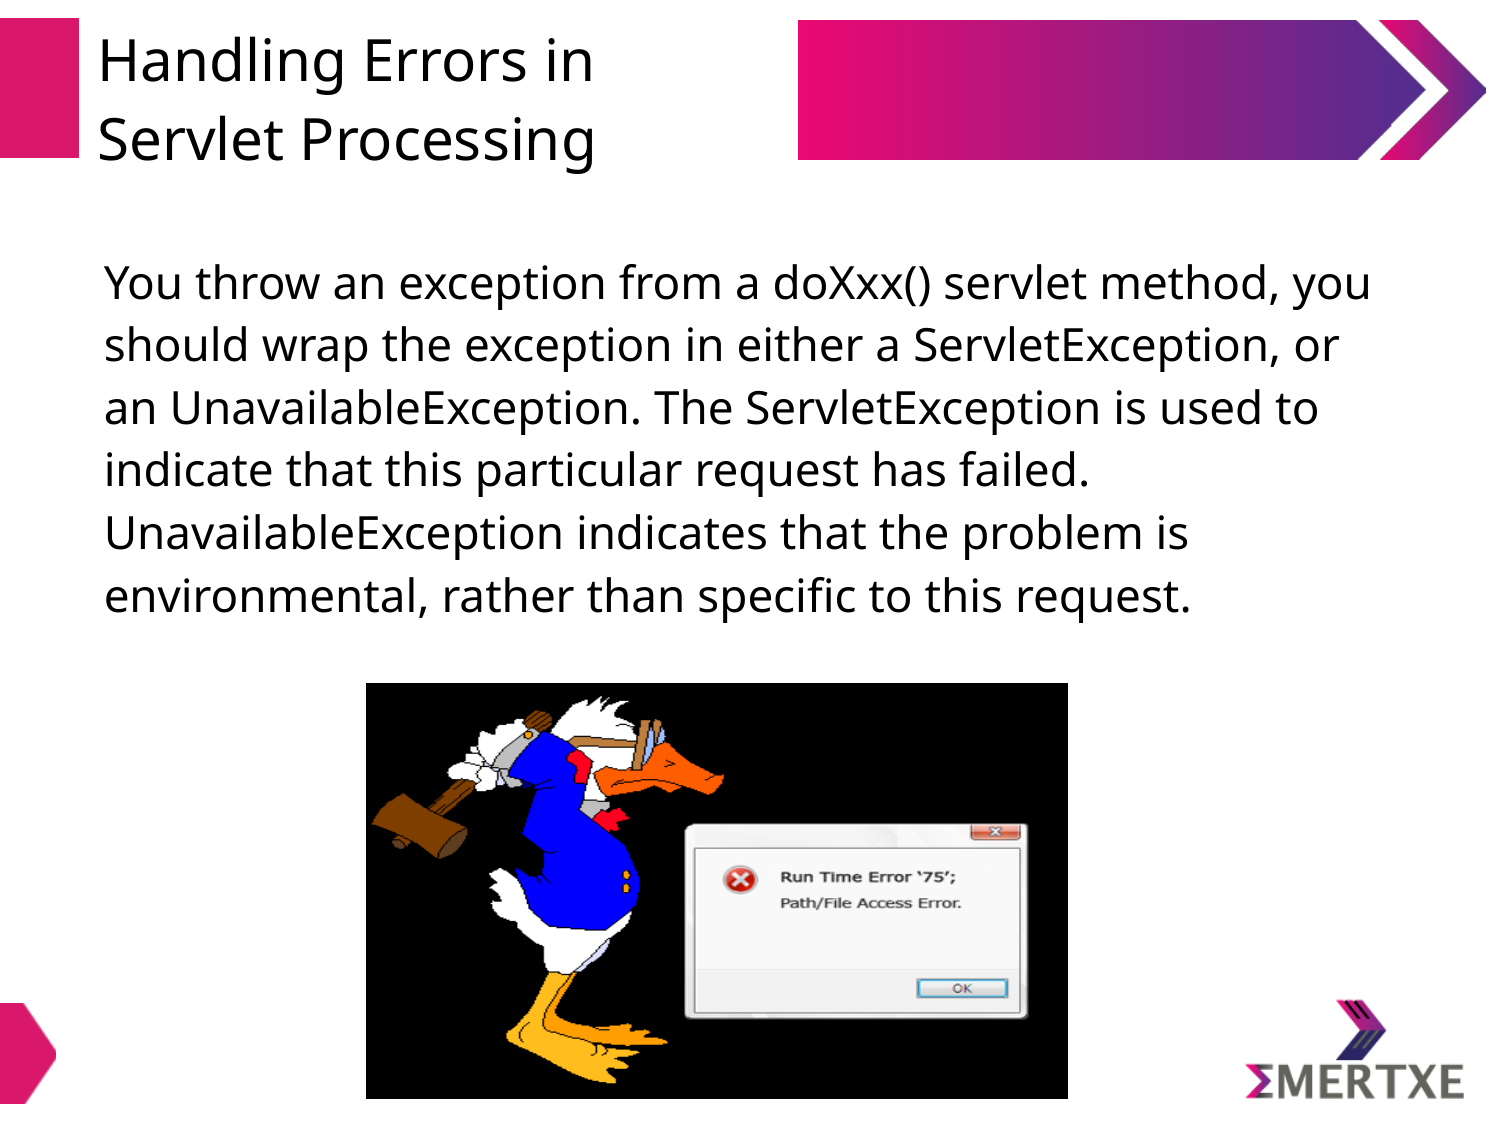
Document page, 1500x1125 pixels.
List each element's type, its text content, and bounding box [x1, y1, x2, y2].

picture [798, 20, 1486, 160]
text_box Handling Errors in Servlet Processing [82, 11, 733, 163]
picture [1245, 996, 1465, 1099]
text_box You throw an exception from a doXxx() servlet method, you should wrap the exception in either a ServletException, or an UnavailableException. The ServletException is used to indicate that this particular request has failed. UnavailableException indicates that the problem is environmental, rather than specific to this request. [88, 242, 1389, 684]
picture [366, 683, 1068, 1099]
